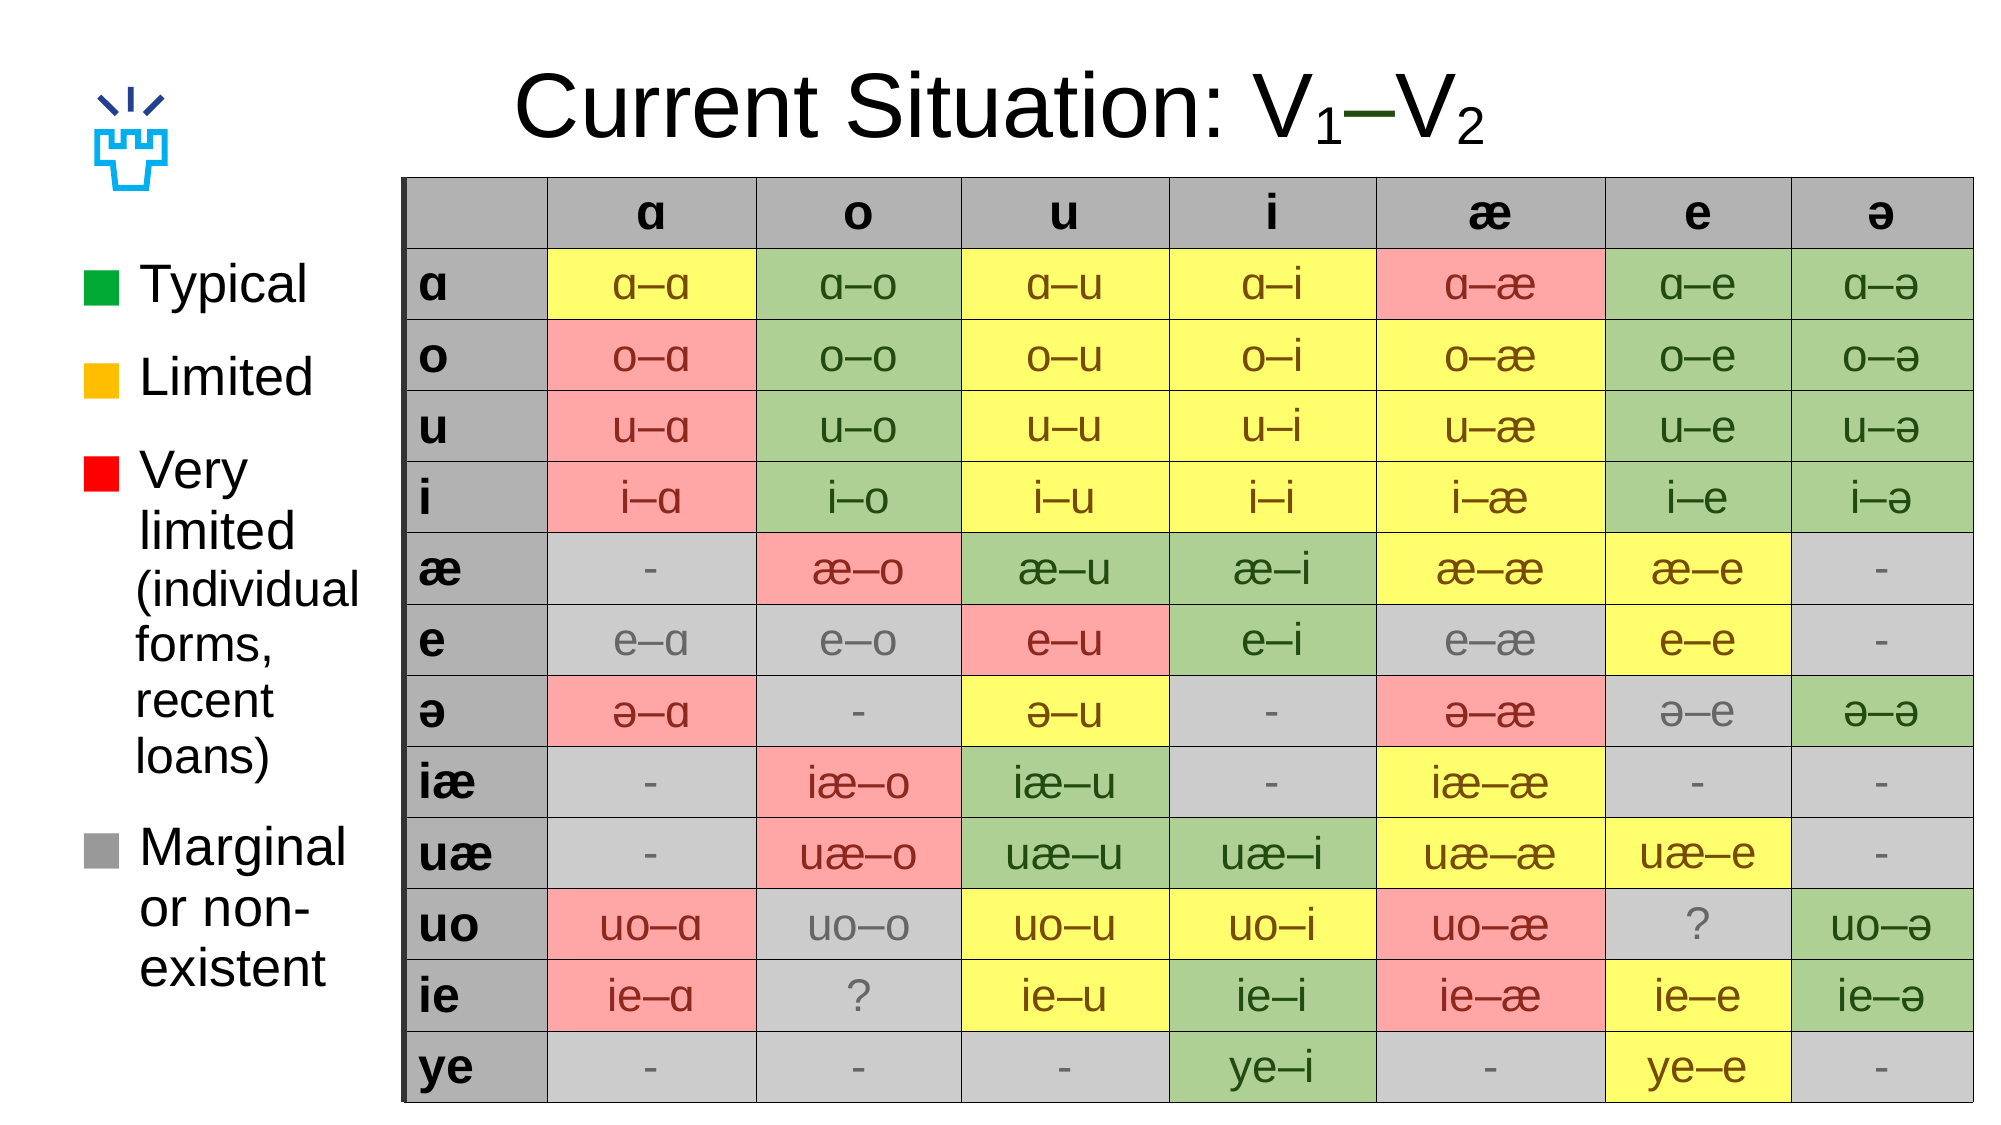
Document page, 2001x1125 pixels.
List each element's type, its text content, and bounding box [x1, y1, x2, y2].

table_cell iæ–u [962, 747, 1169, 817]
table_cell - [962, 1032, 1169, 1102]
table_cell ə–ɑ [548, 676, 756, 746]
table_cell - [1792, 818, 1973, 888]
table_header æ [1377, 178, 1605, 248]
table_cell u–e [1606, 391, 1791, 461]
table_cell ɑ–e [1606, 249, 1791, 319]
table_cell - [1170, 747, 1376, 817]
table_cell - [1792, 1032, 1973, 1102]
table_cell o–e [1606, 320, 1791, 390]
table_cell - [1792, 747, 1973, 817]
table_cell - [1377, 1032, 1605, 1102]
table_cell æ–e [1606, 533, 1791, 604]
table_cell - [548, 747, 756, 817]
table_cell o–ɑ [548, 320, 756, 390]
table_cell - [548, 533, 756, 604]
table_cell u–i [1170, 391, 1376, 461]
table_cell æ–æ [1377, 533, 1605, 604]
table_cell uo–æ [1377, 889, 1605, 959]
table_cell uo [407, 889, 547, 959]
table_cell ie–u [962, 960, 1169, 1031]
table_cell i–e [1606, 462, 1791, 532]
table_cell o [407, 320, 547, 390]
table_header u [962, 178, 1169, 248]
table_cell i–i [1170, 462, 1376, 532]
table_cell o–ə [1792, 320, 1973, 390]
table_header ə [1792, 178, 1973, 248]
table_header o [757, 178, 961, 248]
table_header i [1170, 178, 1376, 248]
table_cell - [757, 1032, 961, 1102]
table_cell uæ [407, 818, 547, 888]
table_cell iæ–æ [1377, 747, 1605, 817]
table_cell e–ɑ [548, 605, 756, 675]
table_cell i–o [757, 462, 961, 532]
table_cell ie–æ [1377, 960, 1605, 1031]
table_cell o–æ [1377, 320, 1605, 390]
table_cell ɑ–i [1170, 249, 1376, 319]
table_cell u [407, 391, 547, 461]
table_cell ɑ–u [962, 249, 1169, 319]
table_cell uæ–æ [1377, 818, 1605, 888]
table_cell i–u [962, 462, 1169, 532]
table_cell i–ɑ [548, 462, 756, 532]
table_cell ɑ–ɑ [548, 249, 756, 319]
table_cell uæ–i [1170, 818, 1376, 888]
table_cell ɑ [407, 249, 547, 319]
table_cell æ–u [962, 533, 1169, 604]
table_cell ə–æ [1377, 676, 1605, 746]
table_cell u–o [757, 391, 961, 461]
table_cell ɑ–o [757, 249, 961, 319]
table_cell uo–ɑ [548, 889, 756, 959]
table_cell o–i [1170, 320, 1376, 390]
table_cell ə–e [1606, 676, 1791, 746]
table_cell ye [407, 1032, 547, 1102]
table_cell ie–ɑ [548, 960, 756, 1031]
title Current Situation: V1–V2 [306, 2, 1694, 208]
table_cell ? [1606, 889, 1791, 959]
table_cell u–æ [1377, 391, 1605, 461]
table_cell uæ–u [962, 818, 1169, 888]
table_cell æ–o [757, 533, 961, 604]
text_box ◼ Typical ◼ Limited ◼ Very limited (individual forms, recent loans) ◼ Marginal or non- existent [64, 245, 401, 1102]
table_cell - [1170, 676, 1376, 746]
table_header e [1606, 178, 1791, 248]
table_cell ə [407, 676, 547, 746]
table_cell uæ–e [1606, 818, 1791, 888]
table_cell - [1606, 747, 1791, 817]
table_cell - [548, 1032, 756, 1102]
table_cell - [548, 818, 756, 888]
table_cell i [407, 462, 547, 532]
table_cell - [1792, 605, 1973, 675]
table_cell e–o [757, 605, 961, 675]
table_cell u–u [962, 391, 1169, 461]
table_cell ə–u [962, 676, 1169, 746]
table_cell u–ə [1792, 391, 1973, 461]
table_cell ? [757, 960, 961, 1031]
table_cell e–æ [1377, 605, 1605, 675]
table_cell iæ–o [757, 747, 961, 817]
table_cell ye–i [1170, 1032, 1376, 1102]
table_header [407, 178, 547, 248]
table_cell iæ [407, 747, 547, 817]
table_cell - [1792, 533, 1973, 604]
table_cell ie–e [1606, 960, 1791, 1031]
table_cell uo–o [757, 889, 961, 959]
table_cell ye–e [1606, 1032, 1791, 1102]
table_cell i–ə [1792, 462, 1973, 532]
table_cell ie–i [1170, 960, 1376, 1031]
table_cell uo–ə [1792, 889, 1973, 959]
table_cell ɑ–ə [1792, 249, 1973, 319]
table_cell ə–ə [1792, 676, 1973, 746]
table_cell uo–u [962, 889, 1169, 959]
table_cell o–o [757, 320, 961, 390]
table_cell e–u [962, 605, 1169, 675]
table_cell æ–i [1170, 533, 1376, 604]
table_header ɑ [548, 178, 756, 248]
table_cell ie–ə [1792, 960, 1973, 1031]
table_cell i–æ [1377, 462, 1605, 532]
table_cell ie [407, 960, 547, 1031]
table_cell u–ɑ [548, 391, 756, 461]
table_cell æ [407, 533, 547, 604]
table_cell e–i [1170, 605, 1376, 675]
table_cell - [757, 676, 961, 746]
table_cell ɑ–æ [1377, 249, 1605, 319]
table_cell uo–i [1170, 889, 1376, 959]
table_cell e–e [1606, 605, 1791, 675]
table_cell o–u [962, 320, 1169, 390]
table_cell e [407, 605, 547, 675]
table_cell uæ–o [757, 818, 961, 888]
